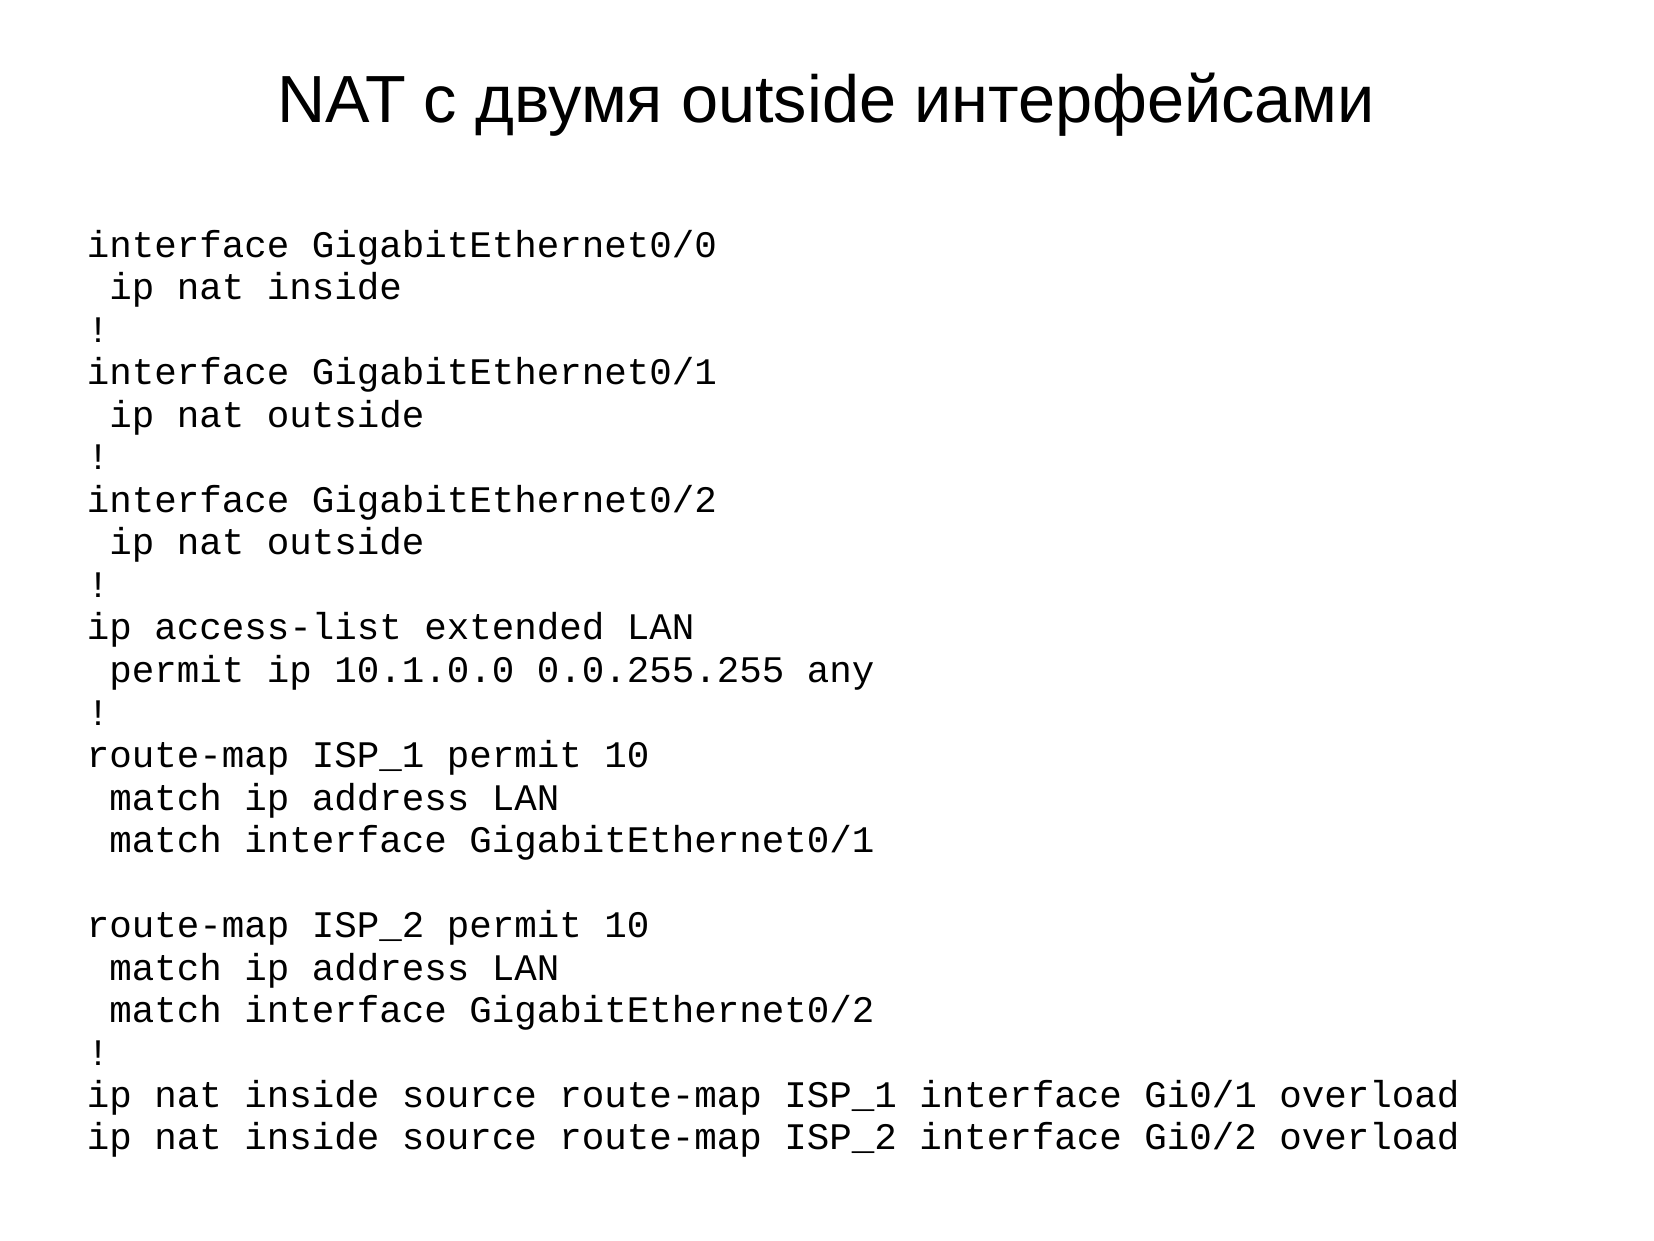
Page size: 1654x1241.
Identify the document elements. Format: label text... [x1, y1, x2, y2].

title NAT с двумя outside интерфейсами [82, 49, 1571, 151]
subtitle interface GigabitEthernet0/0 ip nat inside ! interface GigabitEthernet0/1 ip nat outside ! interface GigabitEthernet0/2 ip nat outside ! ip access-list extended LAN permit ip 10.1.0.0 0.0.255.255 any ! route-map ISP_1 permit 10 match ip address LAN match interface GigabitEthernet0/1 route-map ISP_2 permit 10 match ip address LAN match interface GigabitEthernet0/2 ! ip nat inside source route-map ISP_1 interface Gi0/1 overload ip nat inside source route-map ISP_2 interface Gi0/2 overload [86, 225, 1576, 1162]
